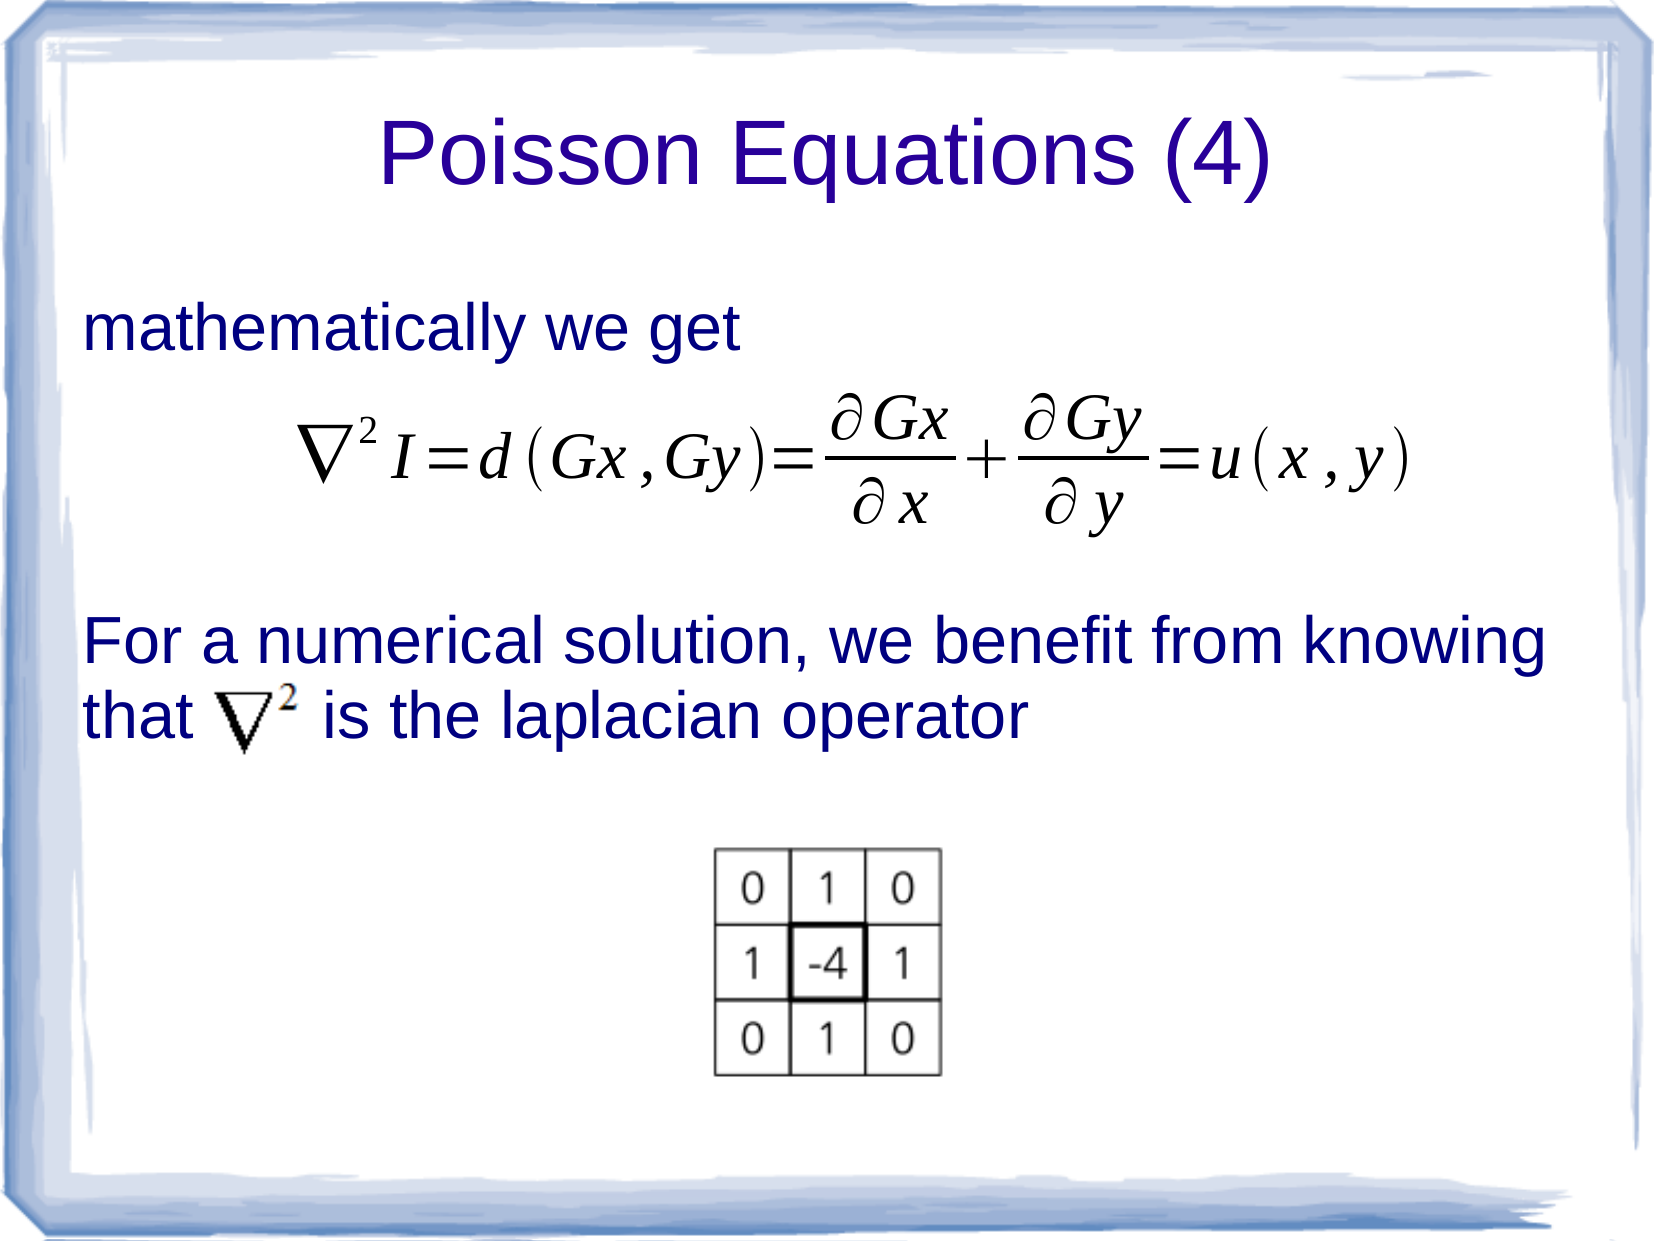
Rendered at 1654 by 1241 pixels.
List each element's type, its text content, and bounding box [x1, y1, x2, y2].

title Poisson Equations (4) [82, 49, 1571, 257]
picture [0, 0, 1654, 1241]
chart [288, 380, 1418, 538]
list mathematically we get For a numerical solution, we benefit from knowing that is the laplacian operator [82, 290, 1571, 962]
